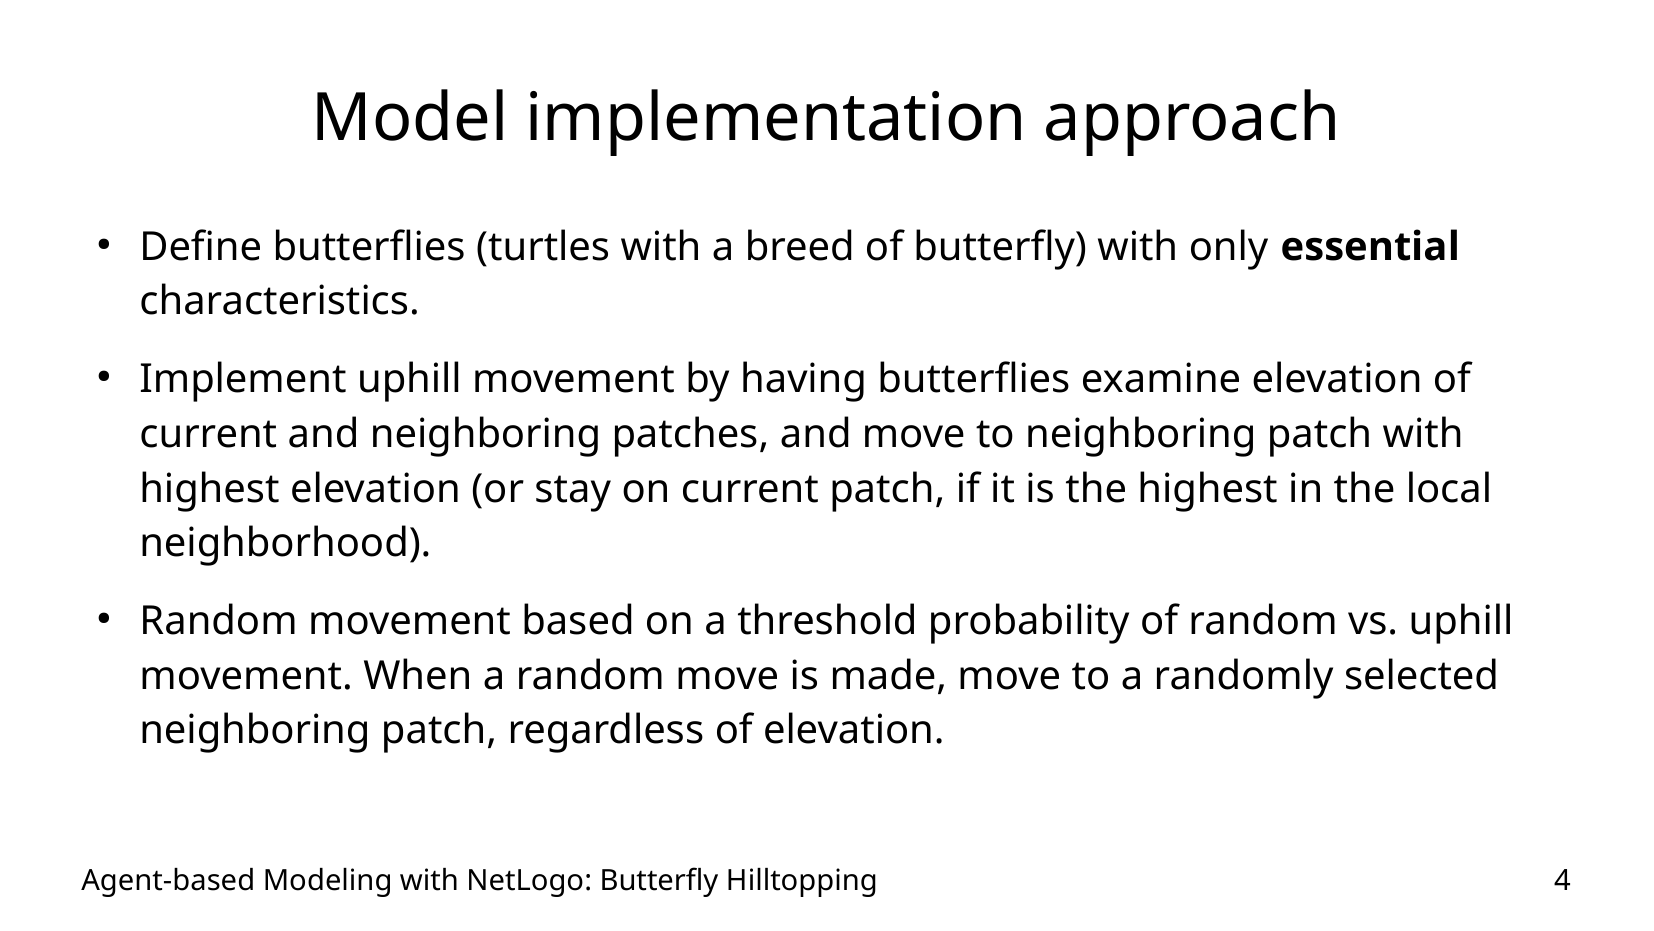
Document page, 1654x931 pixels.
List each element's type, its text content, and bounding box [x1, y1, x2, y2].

title Model implementation approach [82, 37, 1571, 193]
list Define butterflies (turtles with a breed of butterfly) with only essential characteristics. Implement uphill movement by having butterflies examine elevation of current and neighboring patches, and move to neighboring patch with highest elevation (or stay on current patch, if it is the highest in the local neighborhood). Random movement based on a threshold probability of random vs. uphill movement. When a random move is made, move to a randomly selected neighboring patch, regardless of elevation. [82, 217, 1571, 758]
